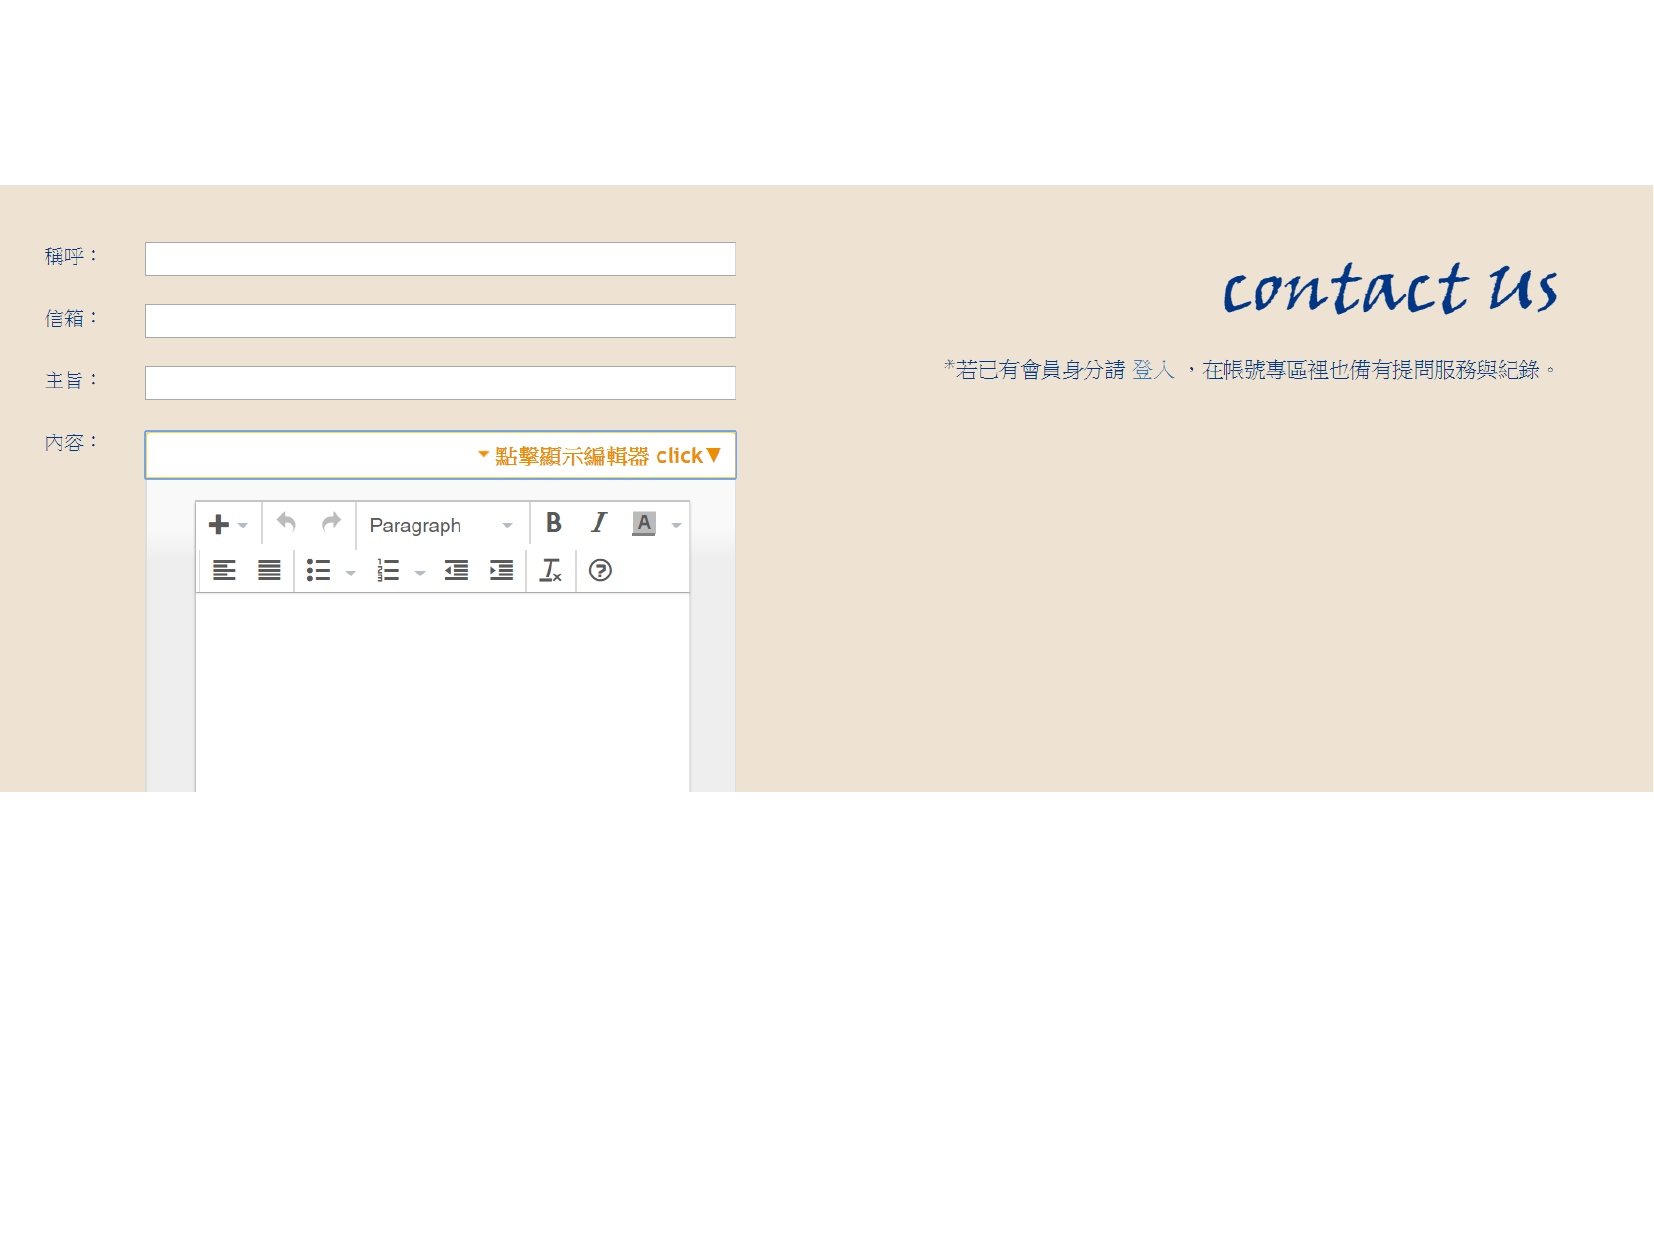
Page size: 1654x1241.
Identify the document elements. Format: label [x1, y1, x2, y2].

picture [0, 185, 1654, 792]
